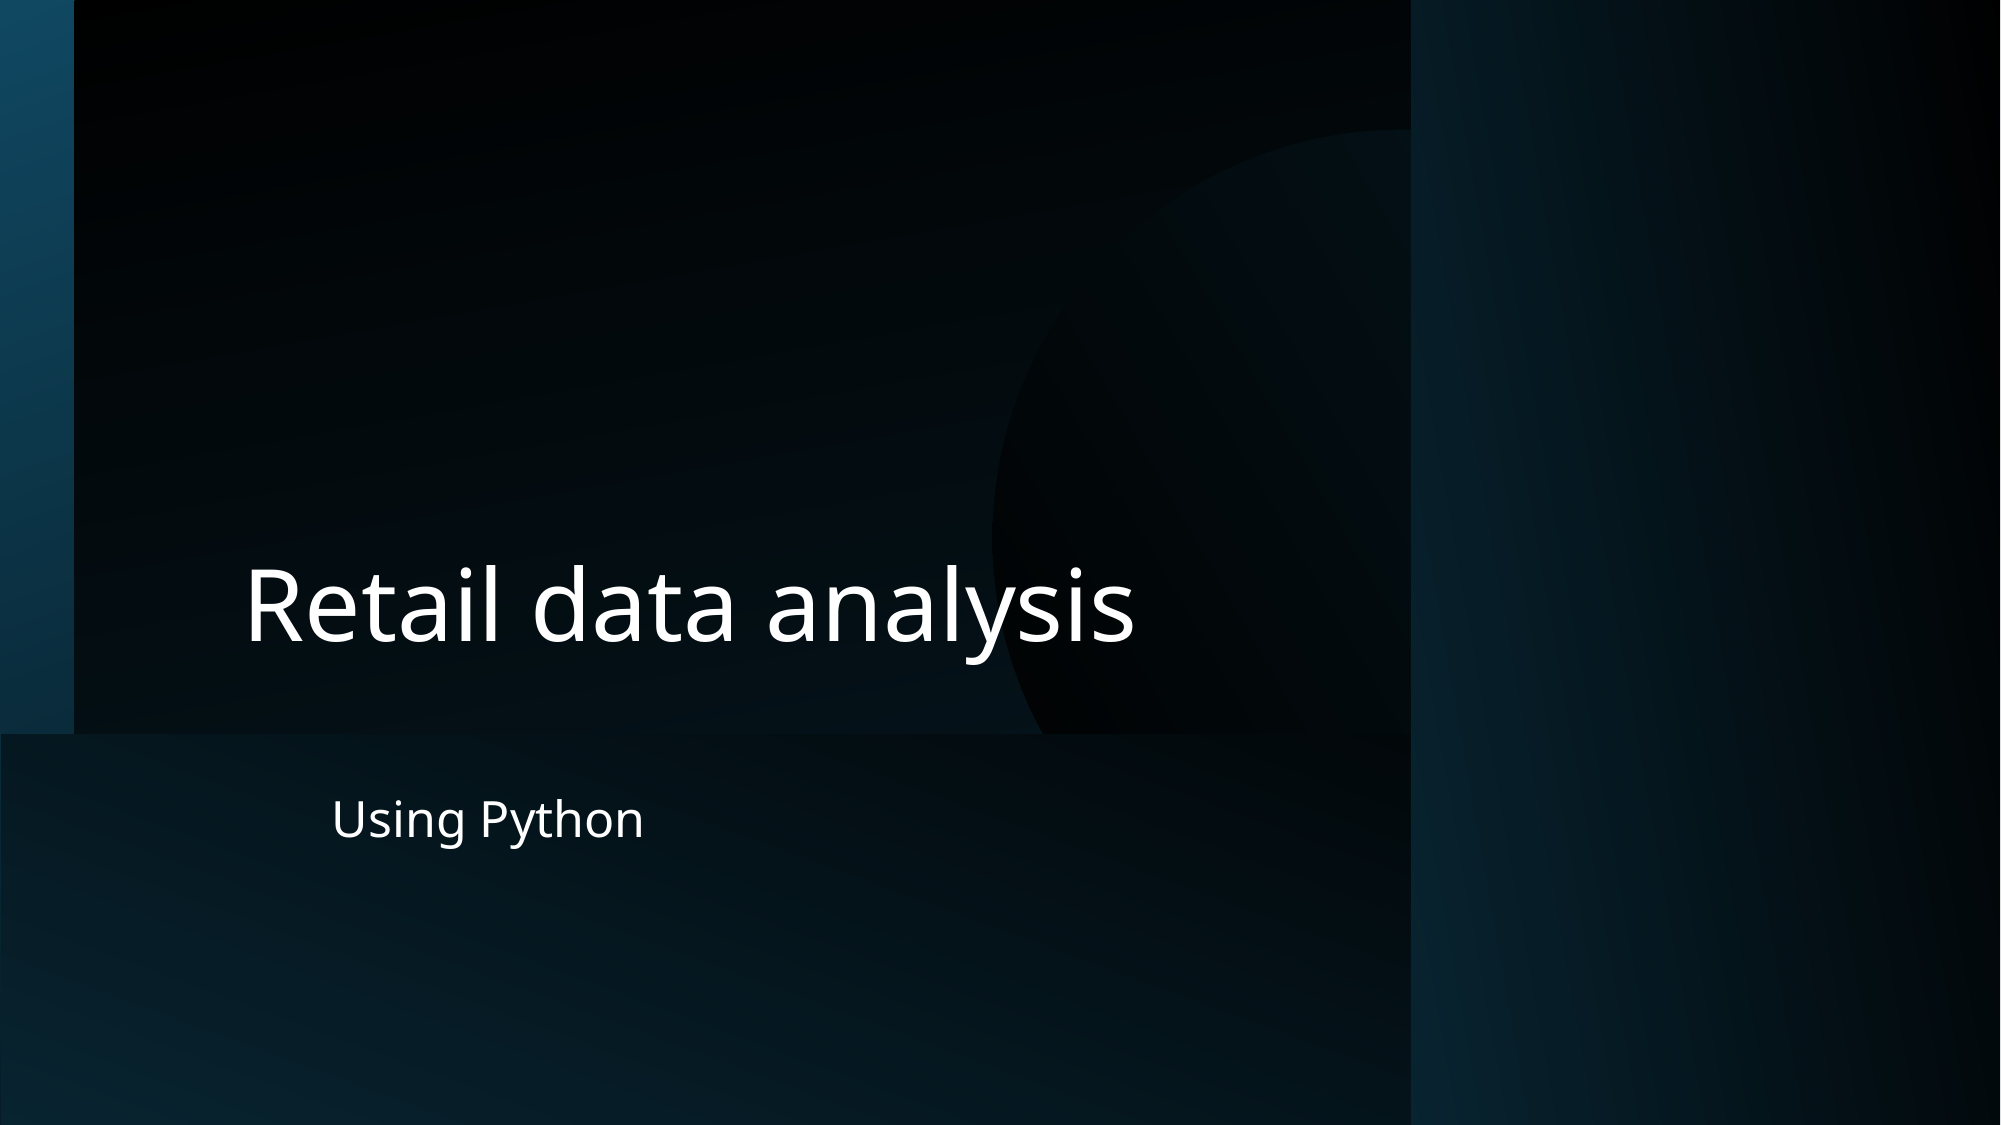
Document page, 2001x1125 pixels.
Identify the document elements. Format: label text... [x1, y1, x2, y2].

text_box [0, 0, 2000, 1125]
title Retail data analysis [227, 134, 1310, 671]
subtitle Using Python [316, 786, 1310, 991]
